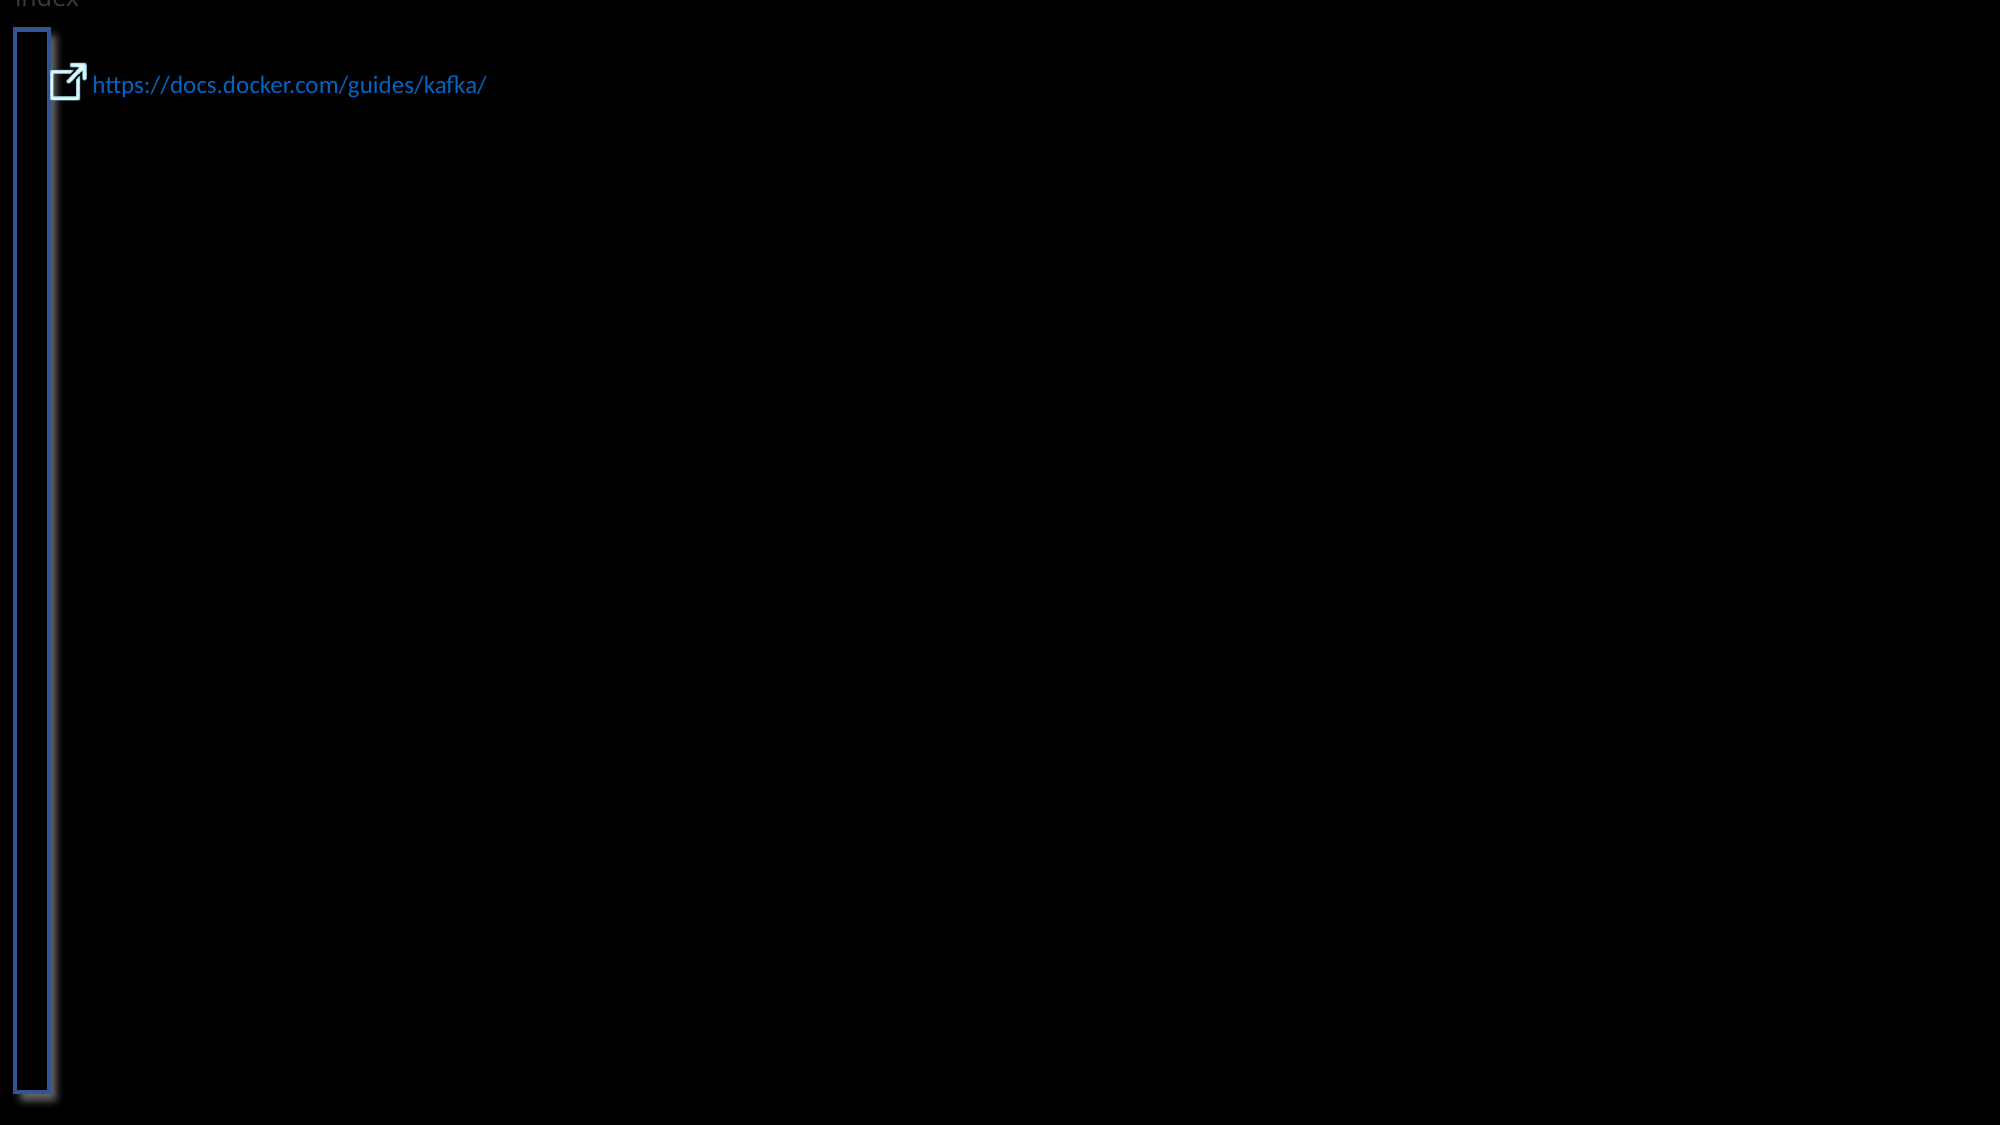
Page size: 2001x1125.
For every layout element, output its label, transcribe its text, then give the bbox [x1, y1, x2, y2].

picture [45, 58, 91, 105]
text_box [14, 29, 49, 1093]
text_box https://docs.docker.com/guides/kafka/ [77, 61, 503, 106]
